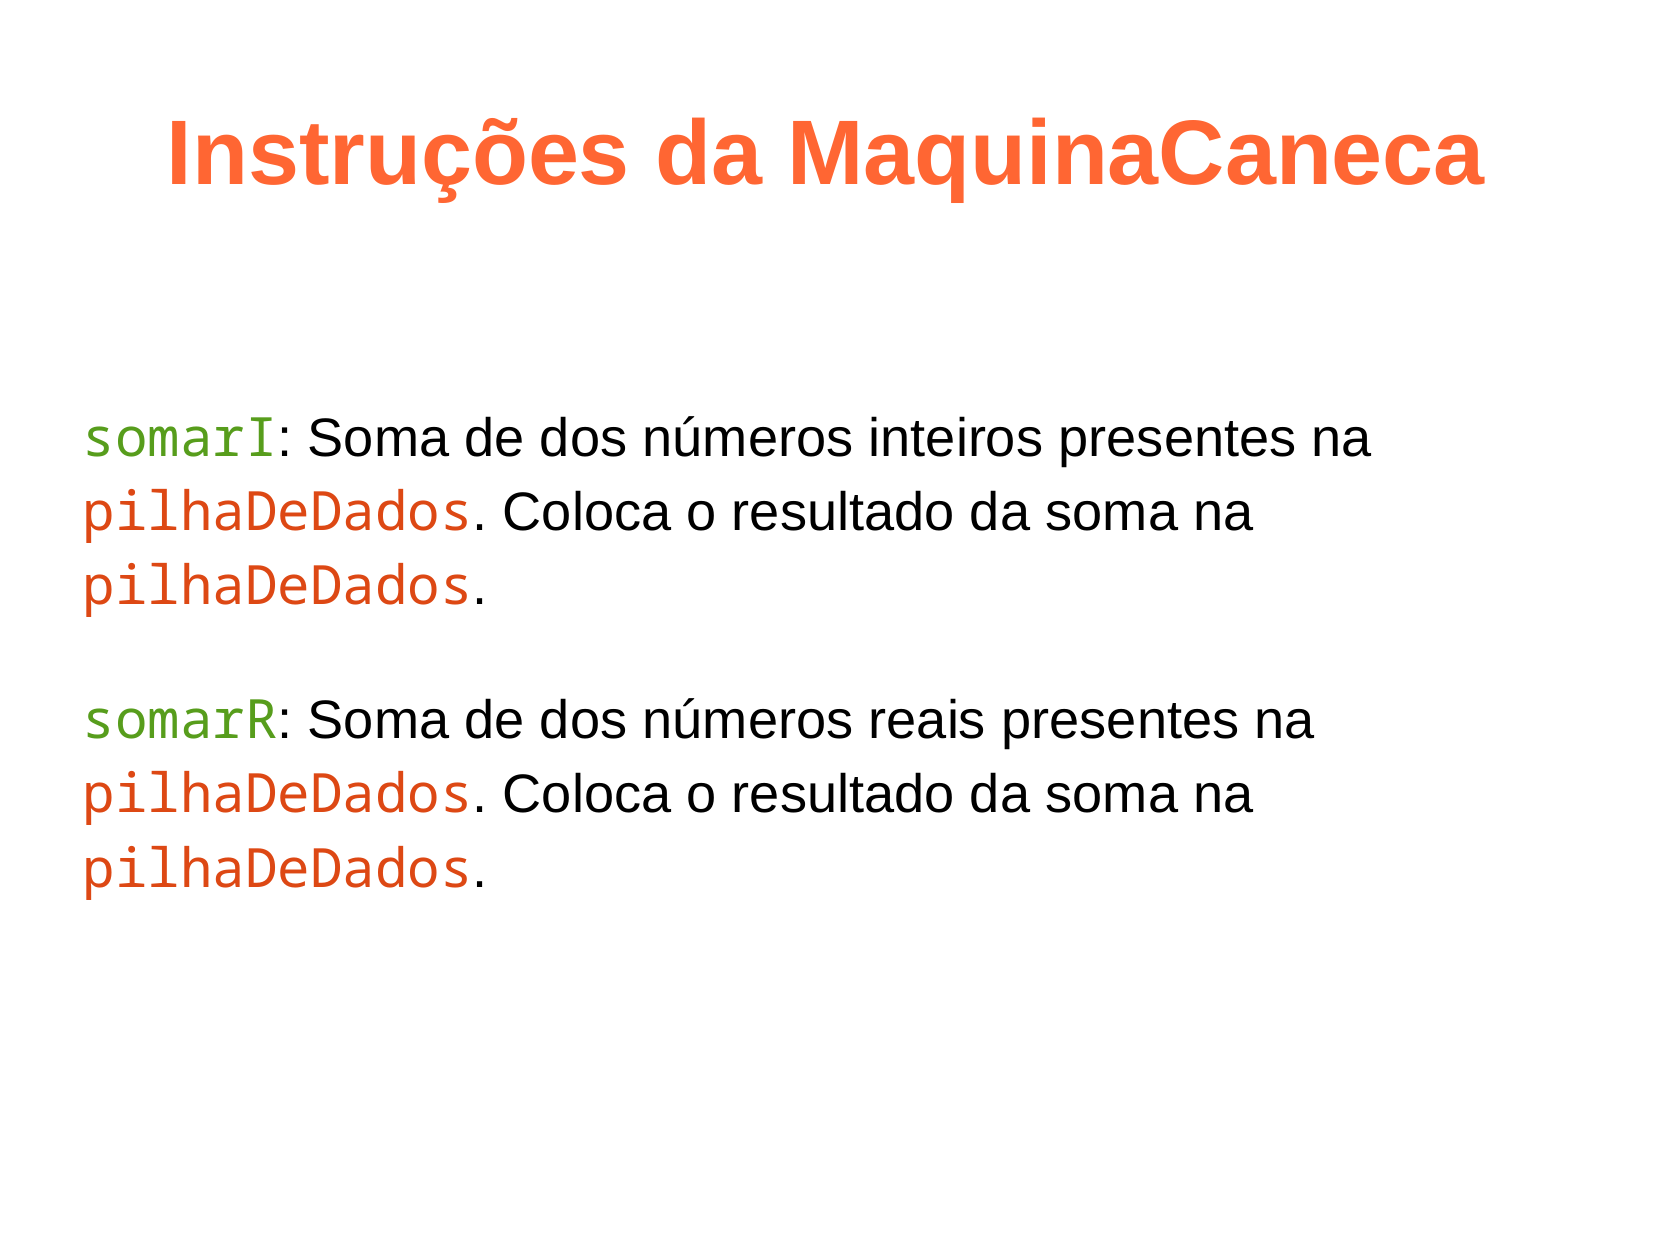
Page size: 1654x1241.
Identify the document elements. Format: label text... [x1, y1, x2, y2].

title Instruções da MaquinaCaneca [82, 49, 1571, 257]
subtitle somarI: Soma de dos números inteiros presentes na pilhaDeDados. Coloca o resultado da soma na pilhaDeDados. somarR: Soma de dos números reais presentes na pilhaDeDados. Coloca o resultado da soma na pilhaDeDados. [82, 291, 1538, 1011]
